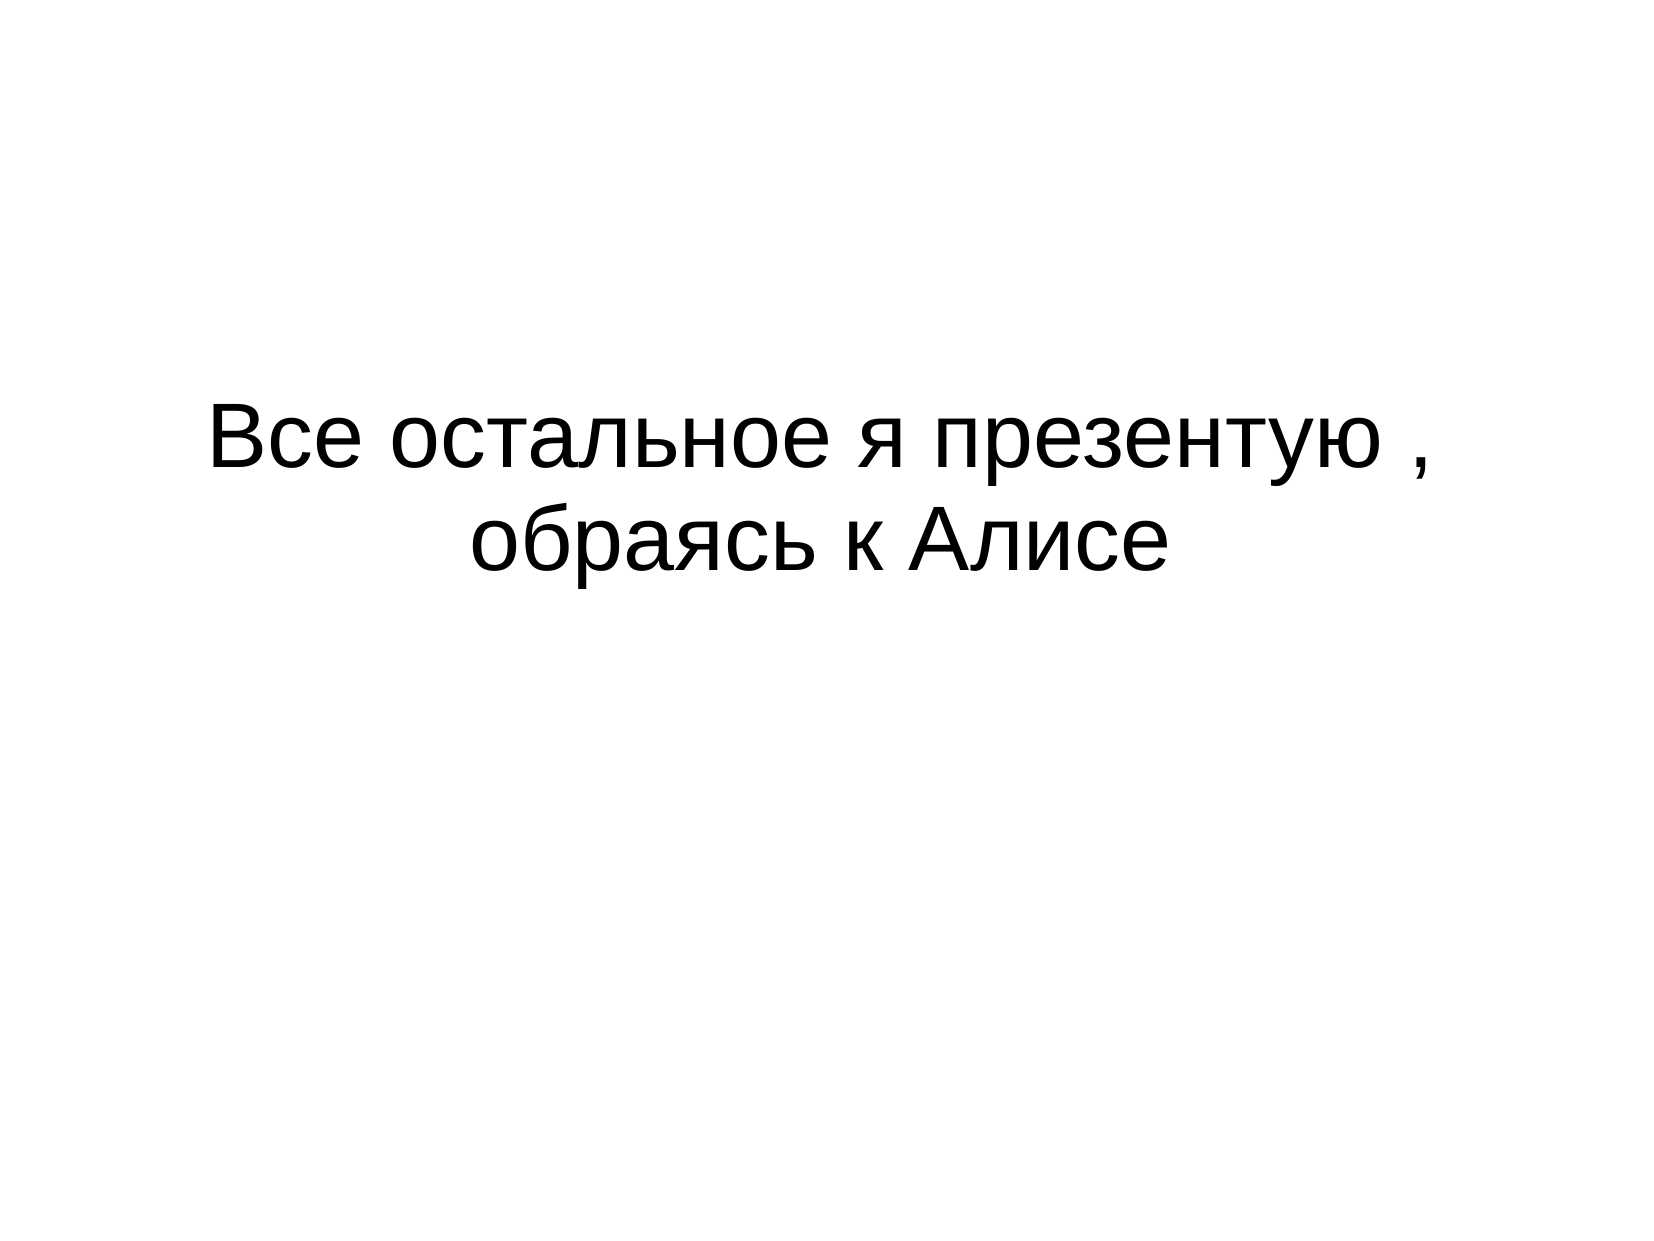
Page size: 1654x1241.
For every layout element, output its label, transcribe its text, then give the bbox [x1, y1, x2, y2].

title Все остальное я презентую , обраясь к Алисе [76, 383, 1565, 591]
